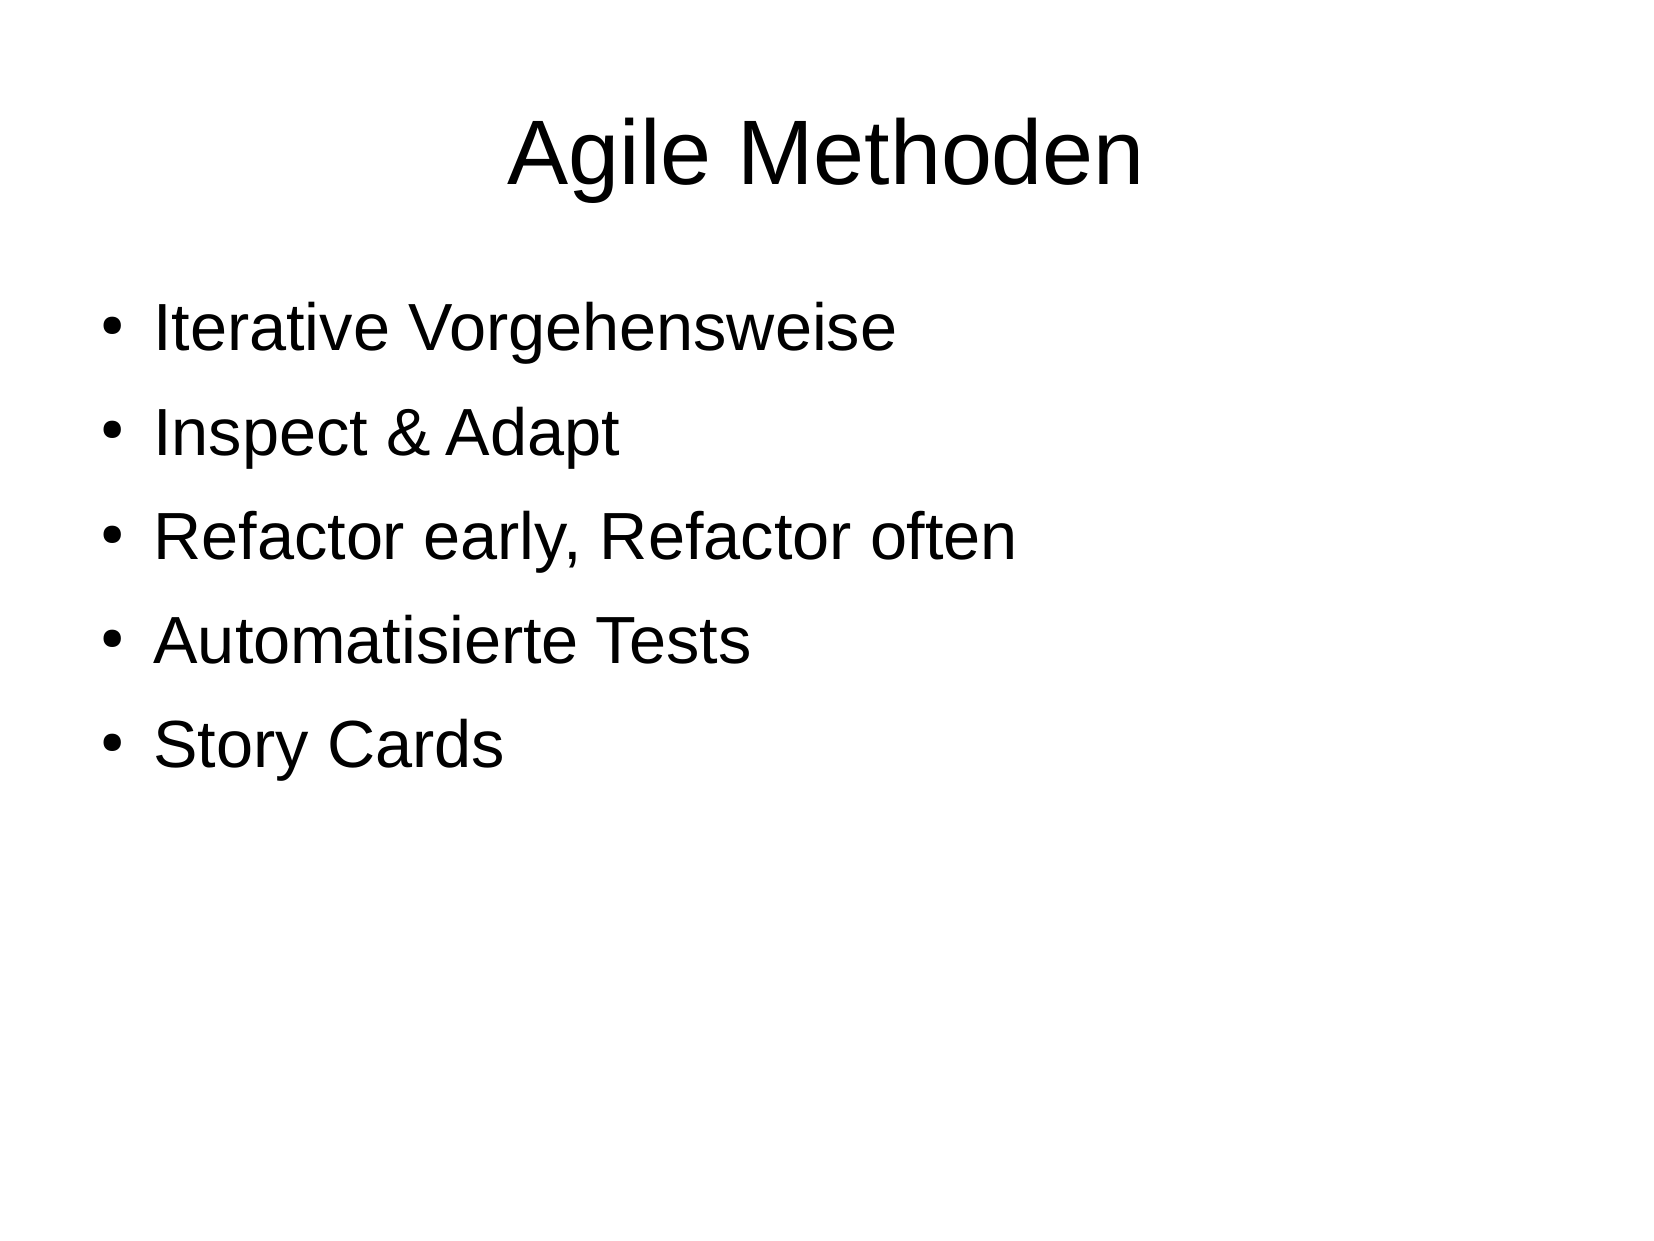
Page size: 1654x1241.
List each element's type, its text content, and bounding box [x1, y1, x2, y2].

title Agile Methoden [82, 49, 1571, 257]
list Iterative Vorgehensweise Inspect & Adapt Refactor early, Refactor often Automatisierte Tests Story Cards [82, 290, 1571, 1010]
